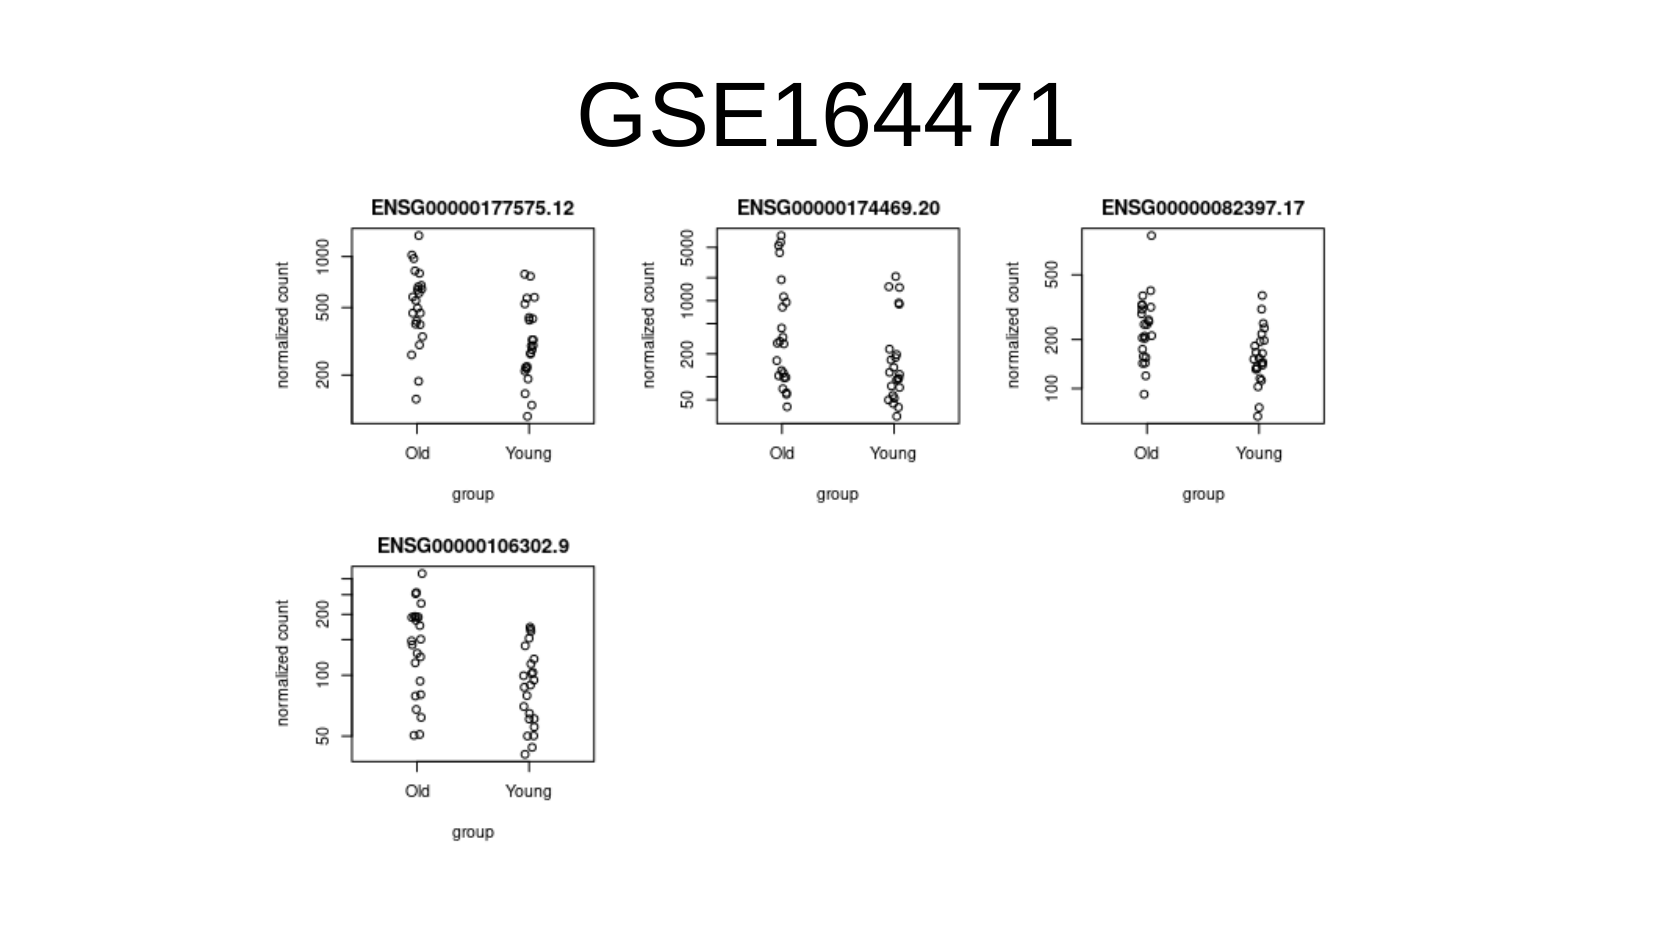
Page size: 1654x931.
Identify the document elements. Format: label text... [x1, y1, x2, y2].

picture [271, 187, 1366, 863]
title GSE164471 [82, 37, 1571, 193]
